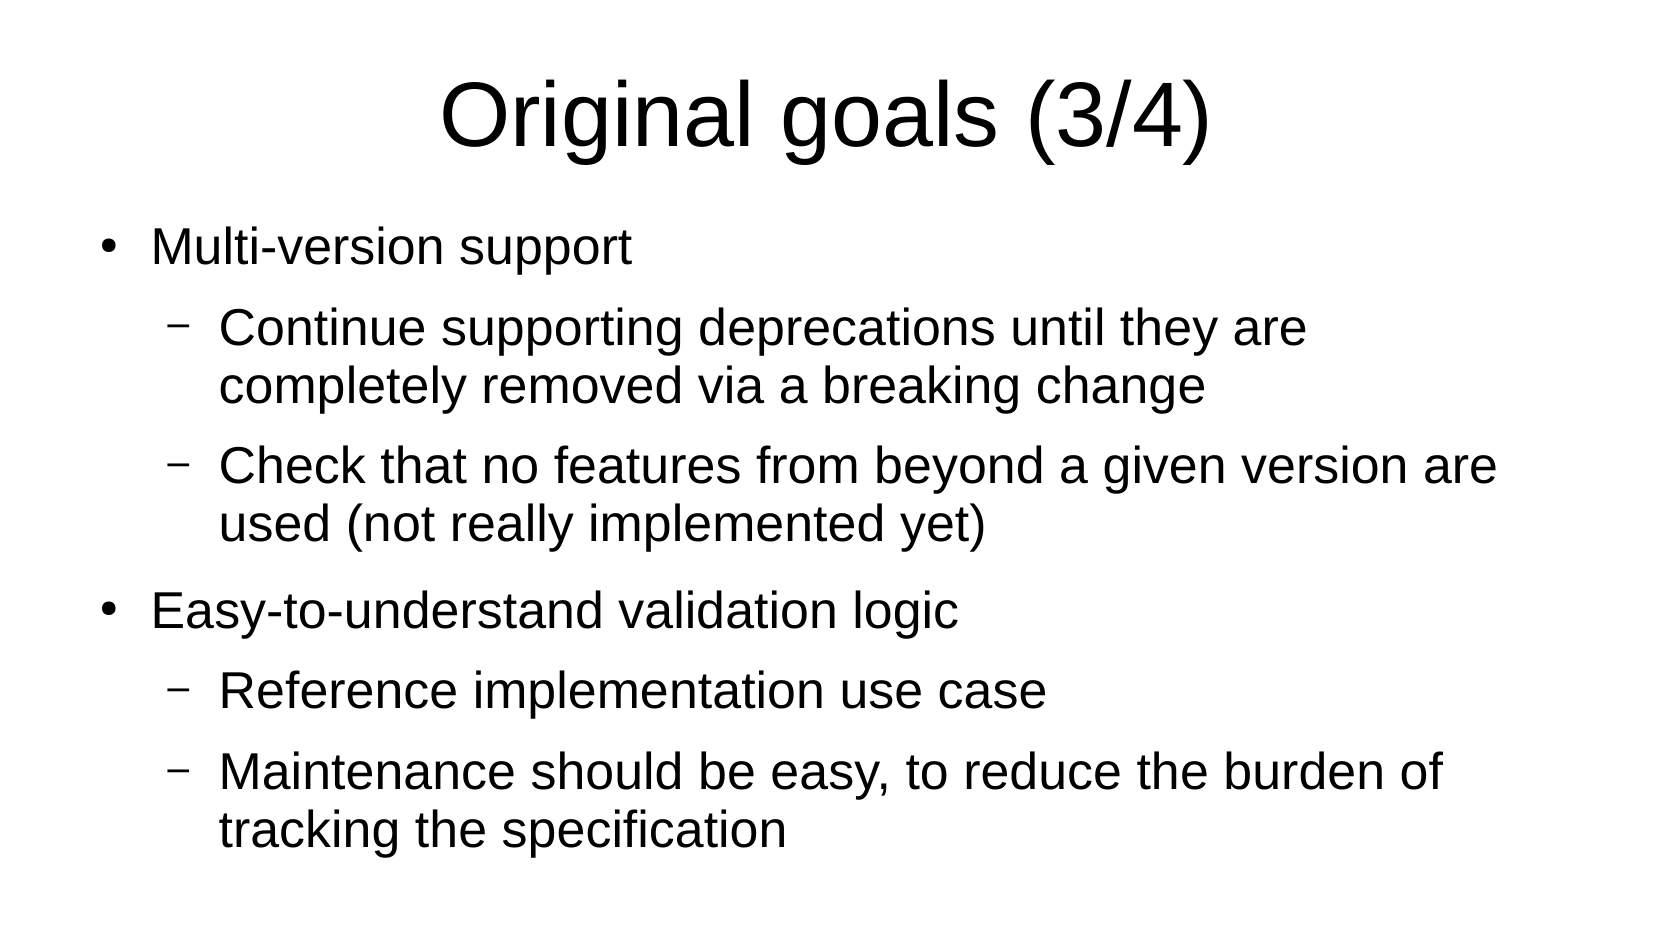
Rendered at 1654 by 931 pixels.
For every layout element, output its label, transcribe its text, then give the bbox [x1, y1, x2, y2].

title Original goals (3/4) [82, 37, 1571, 193]
list Multi-version support Continue supporting deprecations until they are completely removed via a breaking change Check that no features from beyond a given version are used (not really implemented yet) Easy-to-understand validation logic Reference implementation use case Maintenance should be easy, to reduce the burden of tracking the specification [82, 217, 1571, 863]
